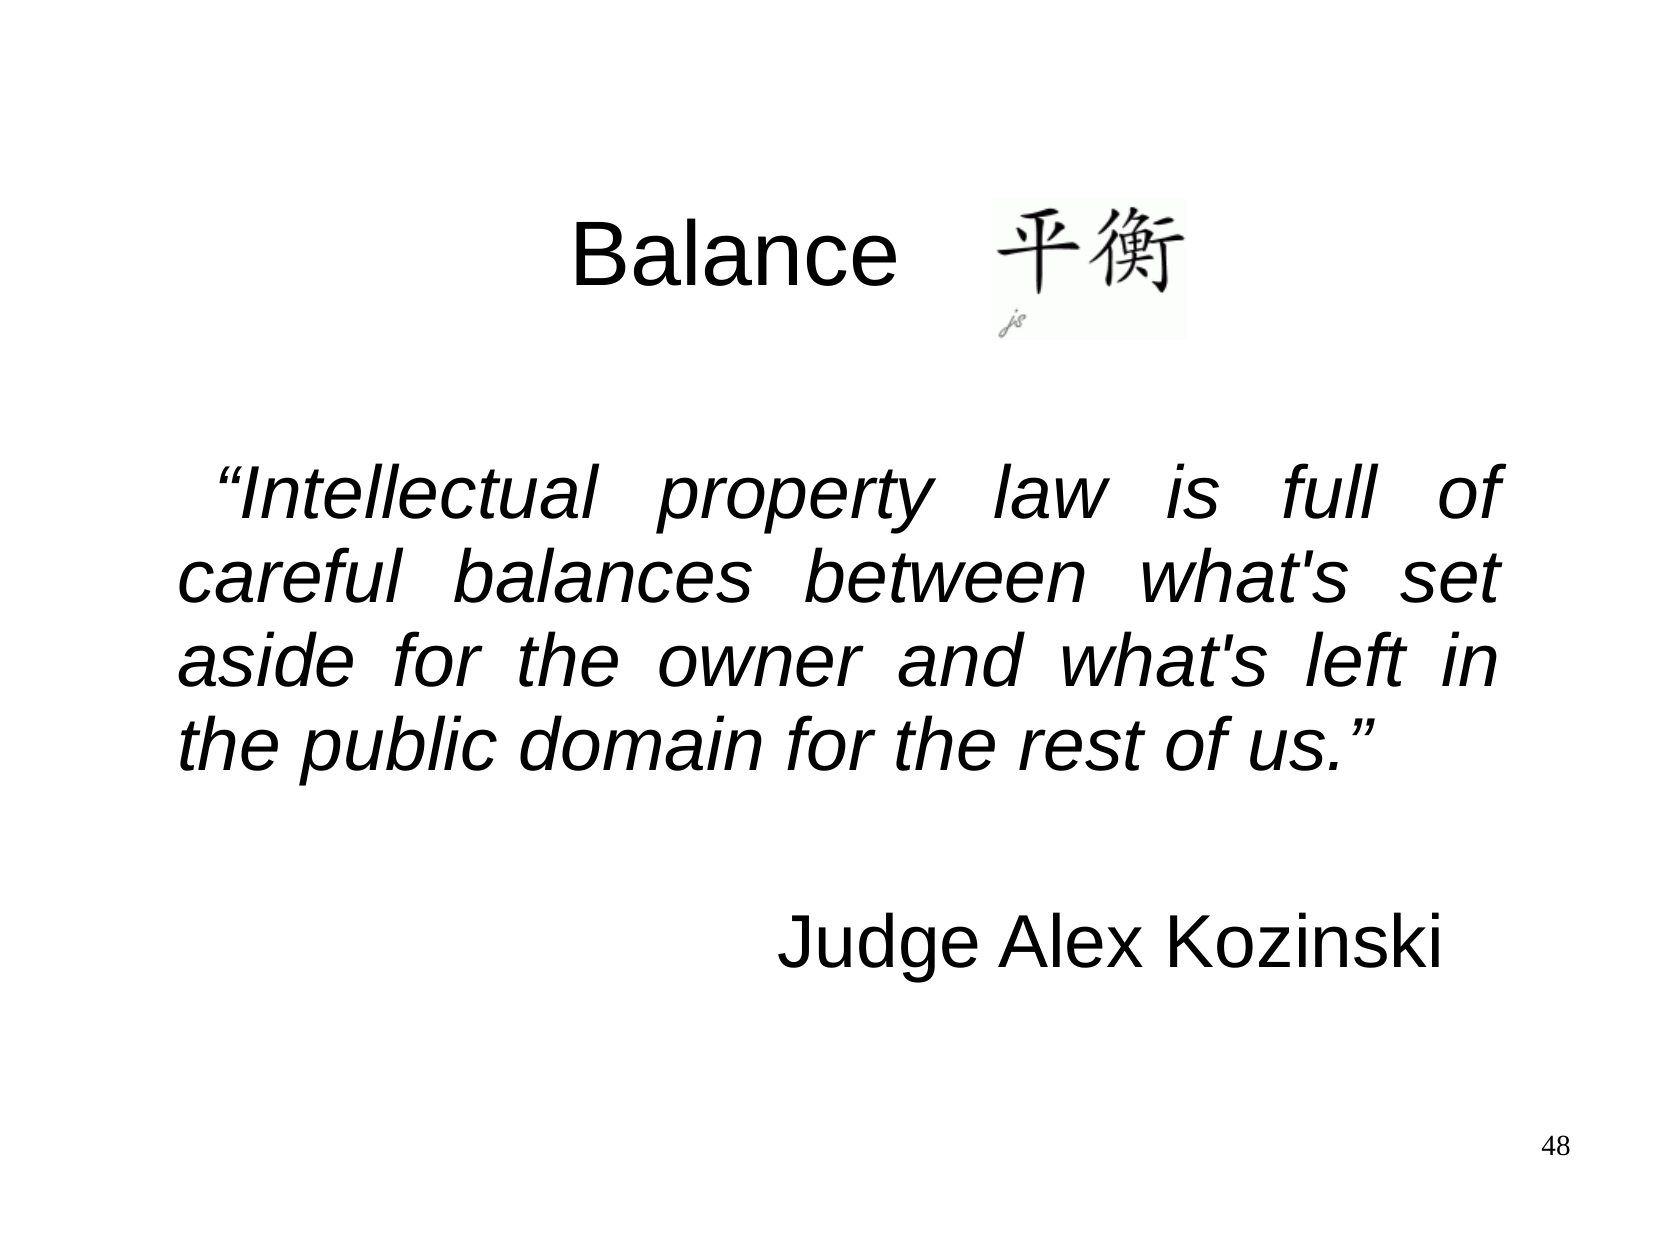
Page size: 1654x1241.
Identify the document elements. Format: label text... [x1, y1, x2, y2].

picture [991, 198, 1187, 340]
title Balance [82, 157, 1388, 350]
list “Intellectual property law is full of careful balances between what's set aside for the owner and what's left in the public domain for the rest of us.” Judge Alex Kozinski [177, 450, 1502, 984]
